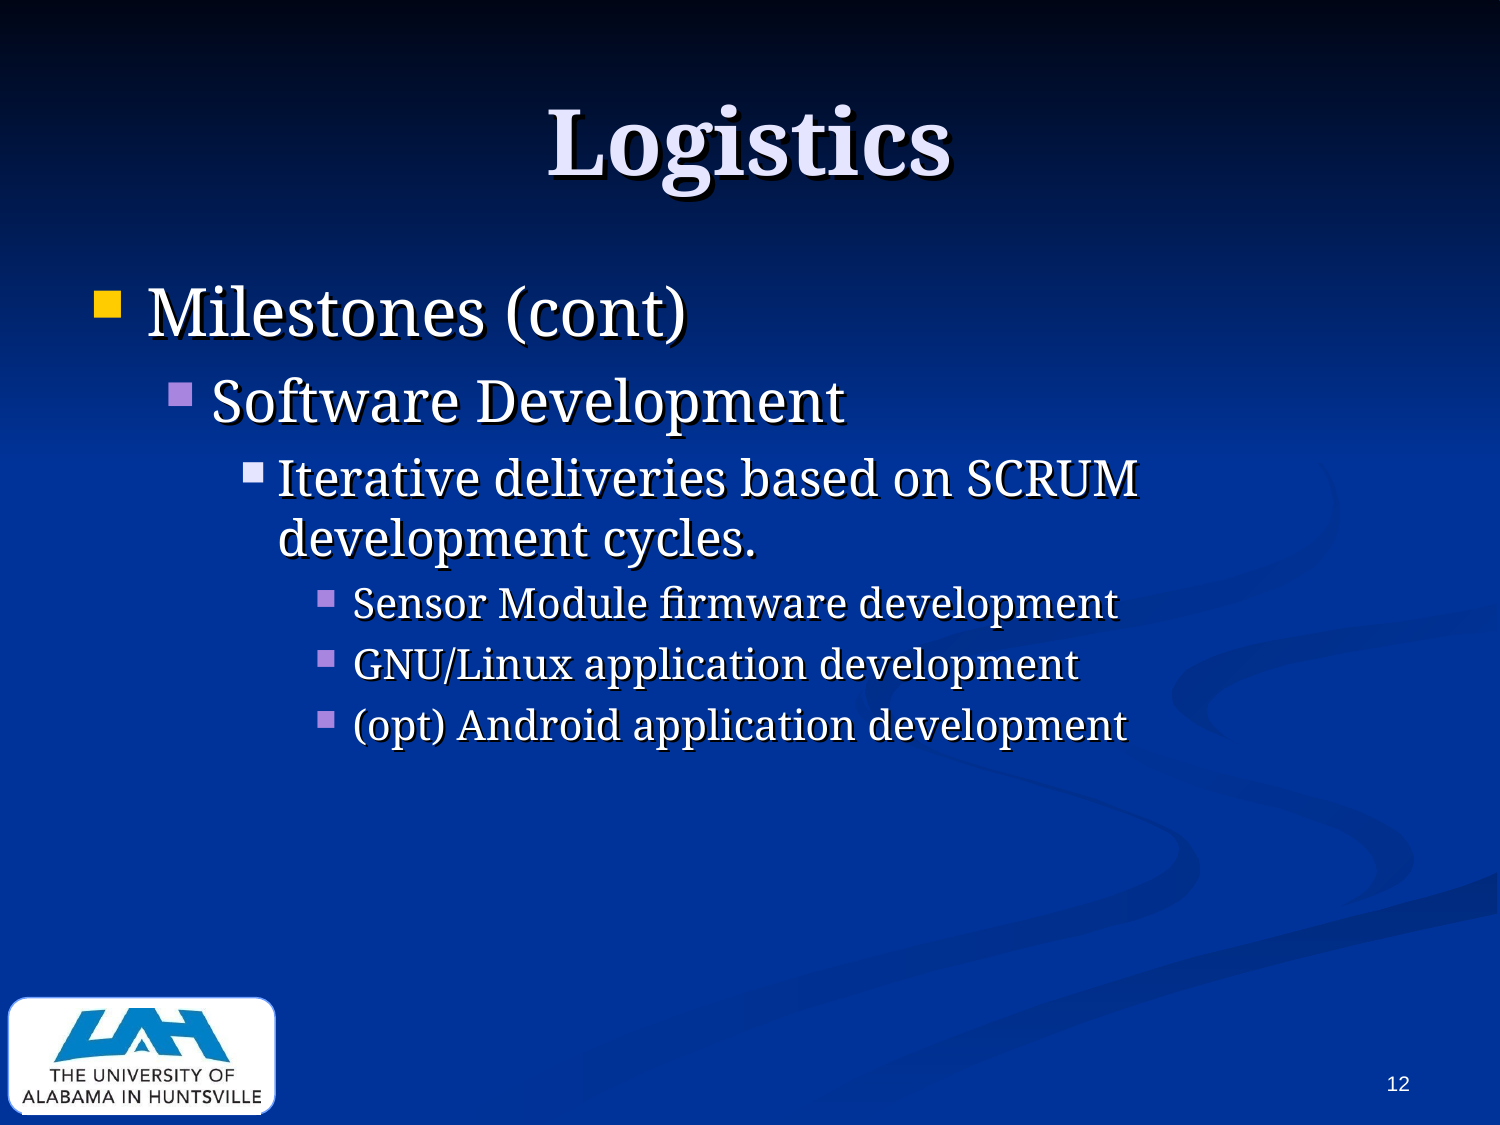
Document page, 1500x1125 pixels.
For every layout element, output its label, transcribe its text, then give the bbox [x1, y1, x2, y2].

text_box <number> [1324, 1062, 1426, 1104]
list Milestones (cont) Software Development Iterative deliveries based on SCRUM development cycles. Sensor Module firmware development GNU/Linux application development (opt) Android application development [75, 262, 1426, 1050]
picture [22, 1008, 261, 1115]
title Logistics [75, 45, 1426, 233]
